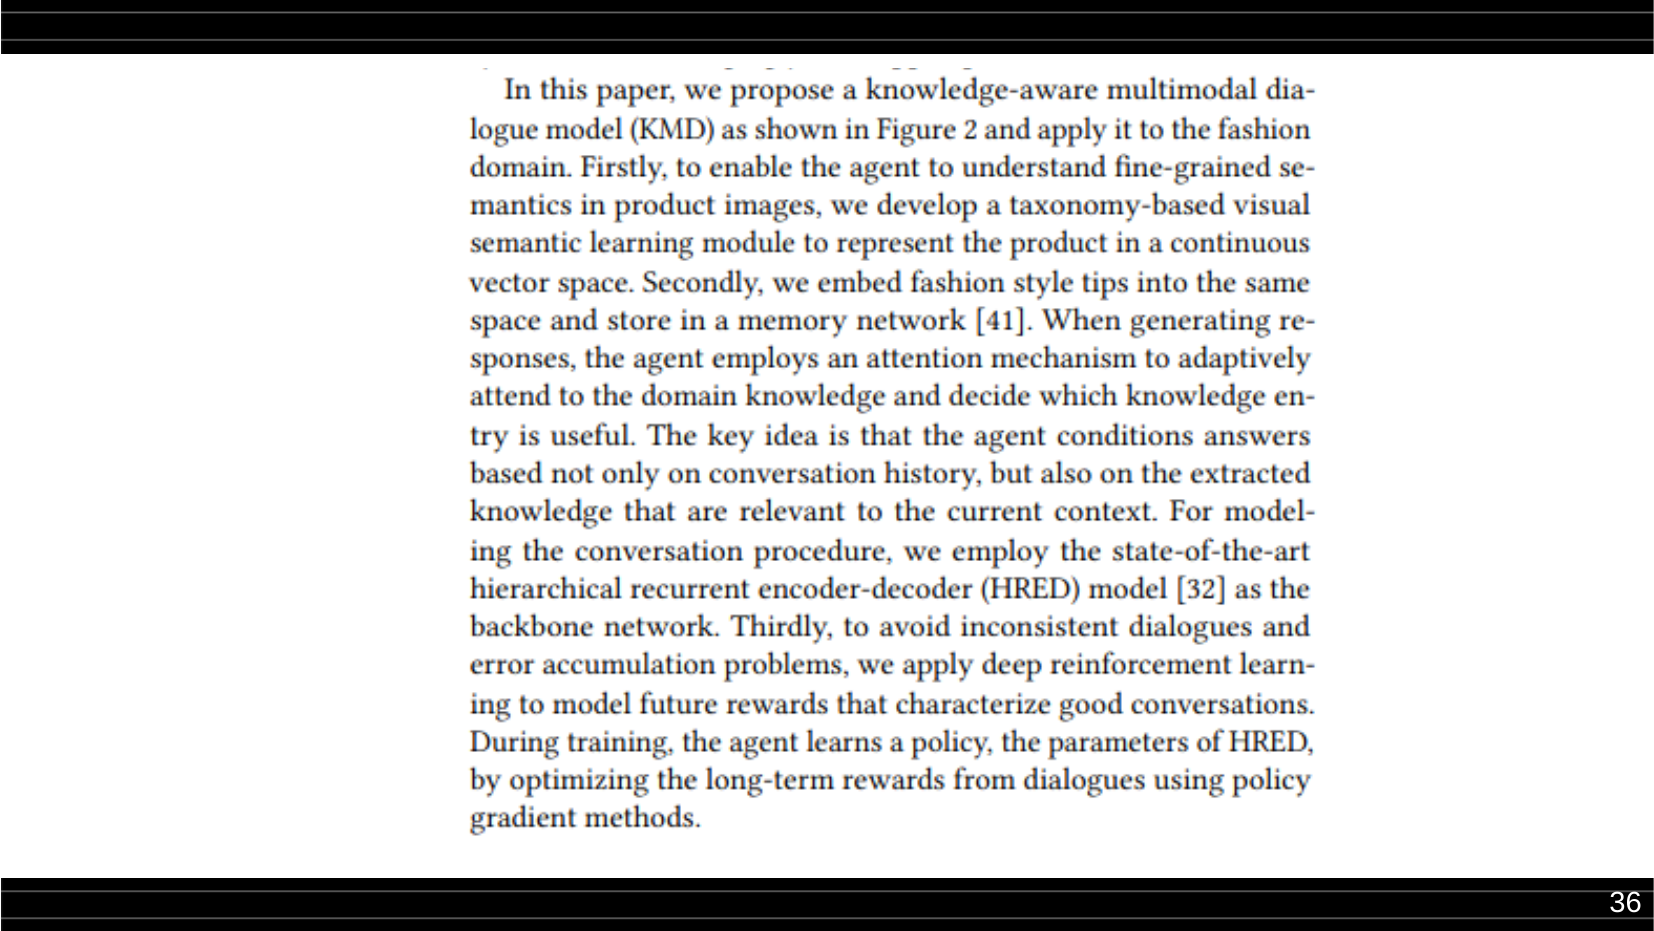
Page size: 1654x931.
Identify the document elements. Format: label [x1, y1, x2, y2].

picture [1, 0, 1654, 54]
picture [1, 878, 1654, 931]
picture [452, 68, 1336, 841]
